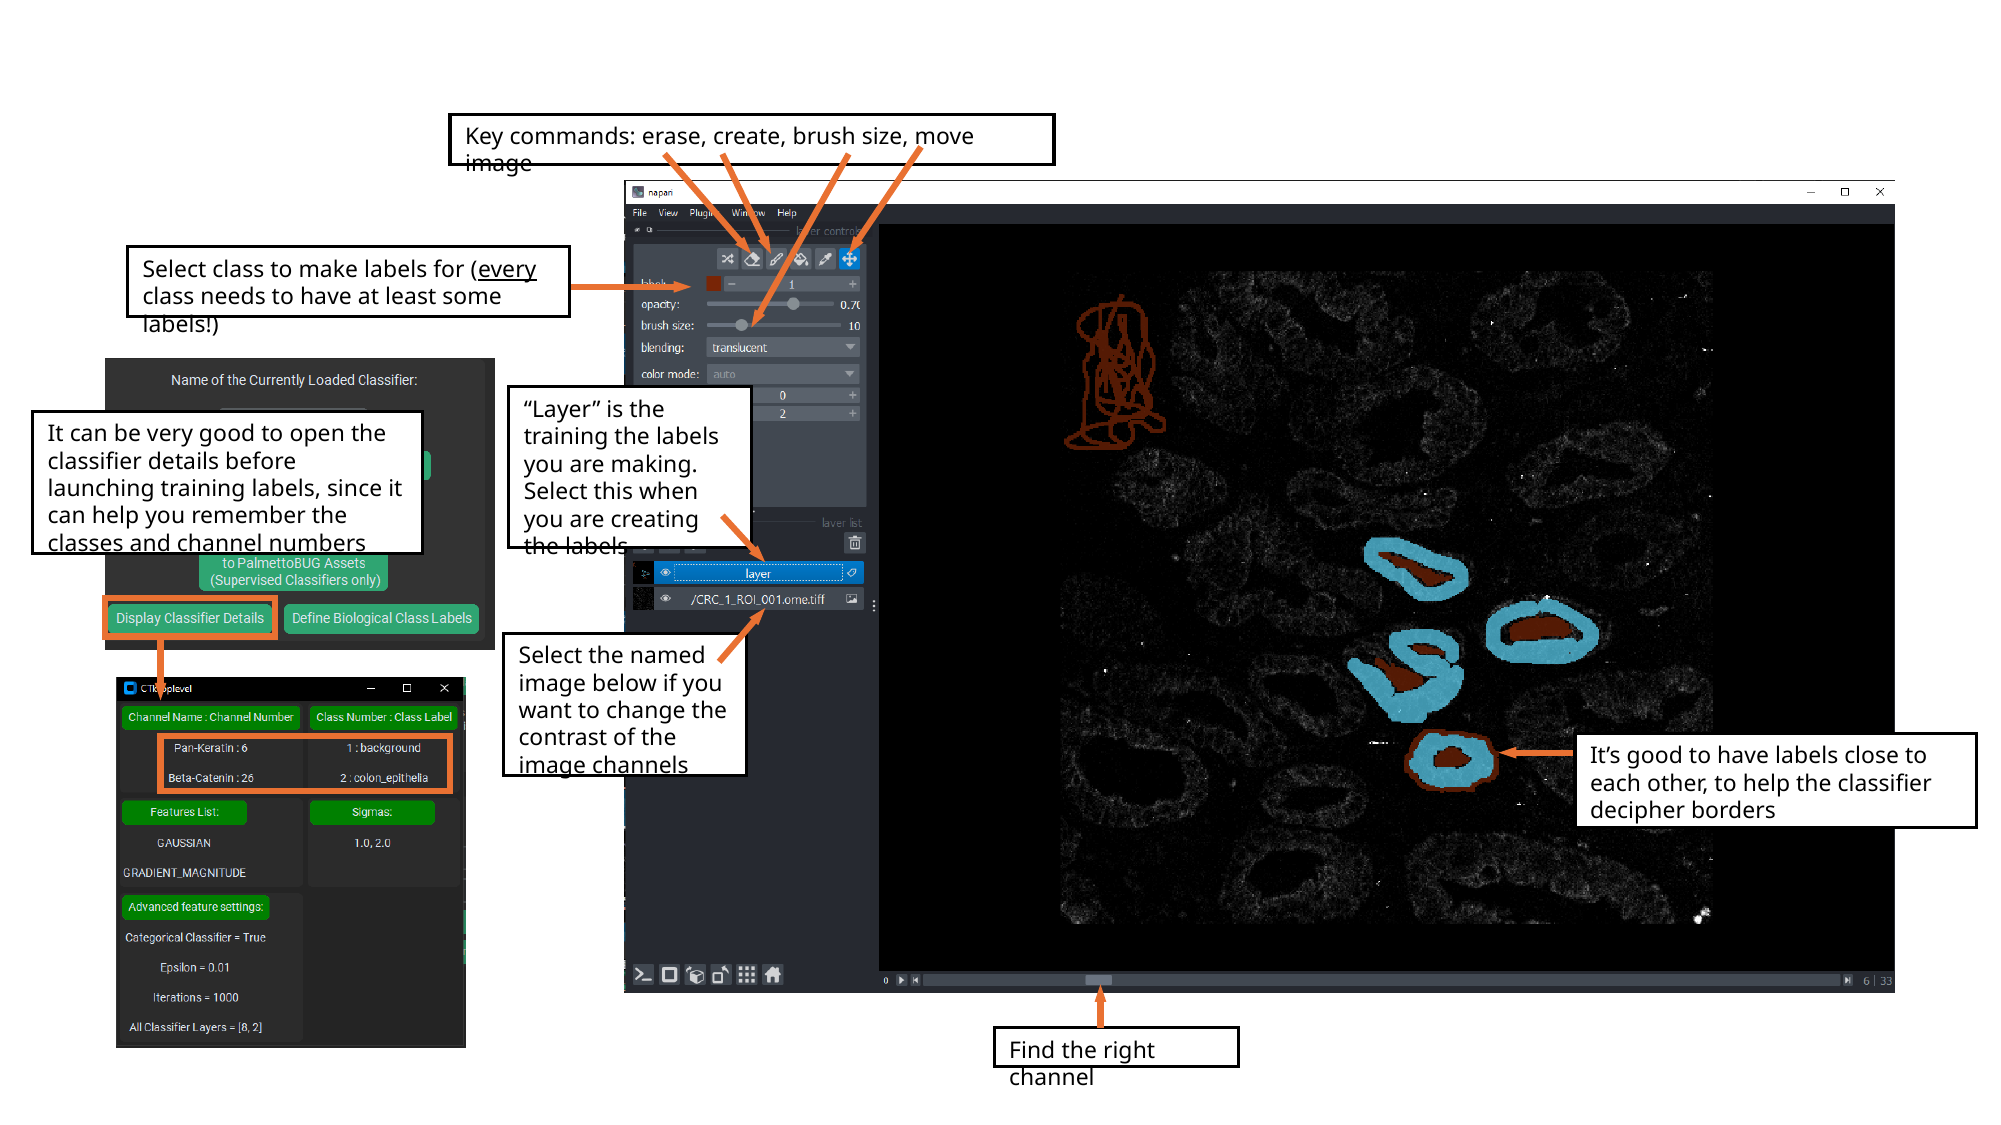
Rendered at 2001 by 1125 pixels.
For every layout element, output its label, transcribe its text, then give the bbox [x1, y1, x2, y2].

text_box Select class to make labels for (every class needs to have at least some labels!) [128, 247, 569, 316]
picture [116, 677, 466, 1048]
picture [105, 359, 495, 650]
text_box It’s good to have labels close to each other, to help the classifier decipher borders [1575, 733, 1977, 828]
text_box Find the right channel [994, 1028, 1238, 1067]
text_box “Layer” is the training the labels you are making. Select this when you are creating the labels [509, 387, 751, 547]
picture [624, 180, 1895, 993]
picture [108, 601, 272, 633]
text_box Select the named image below if you want to change the contrast of the image channels [504, 633, 746, 775]
text_box Key commands: erase, create, brush size, move image [450, 114, 1054, 165]
text_box It can be very good to open the classifier details before launching training labels, since it can help you remember the classes and channel numbers [33, 411, 422, 553]
picture [105, 640, 157, 650]
